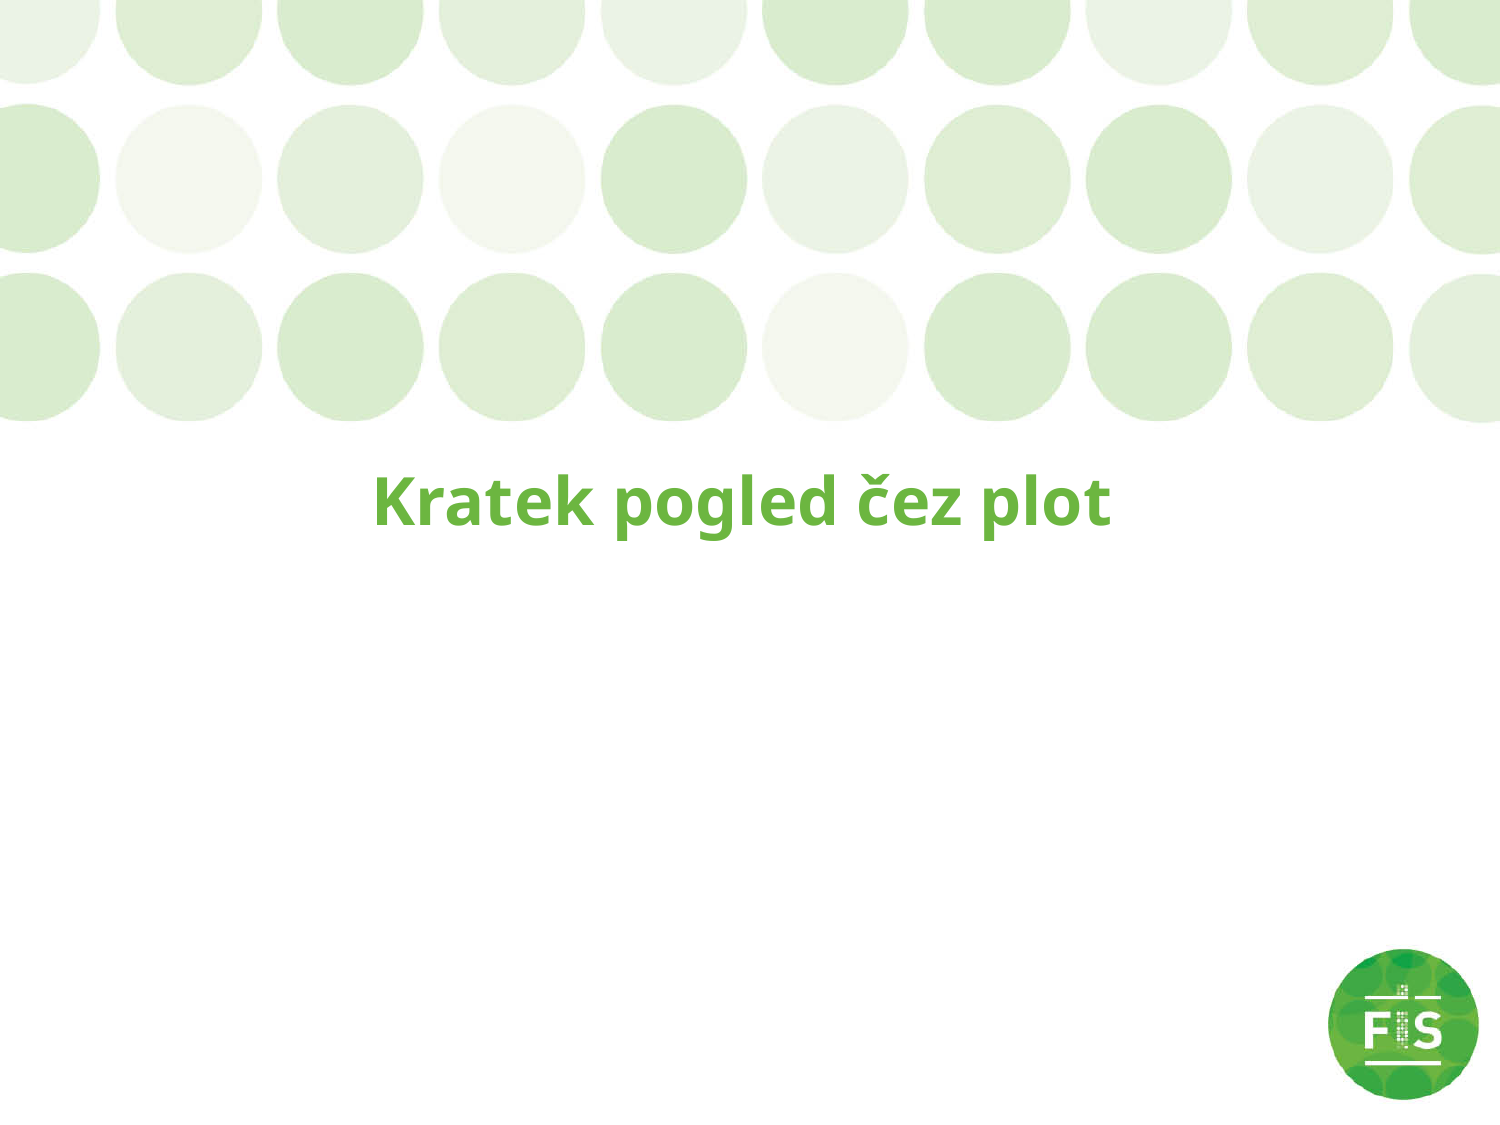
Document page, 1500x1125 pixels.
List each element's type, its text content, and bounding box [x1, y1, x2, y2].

picture [0, 0, 1500, 1125]
title Kratek pogled čez plot [67, 460, 1418, 756]
